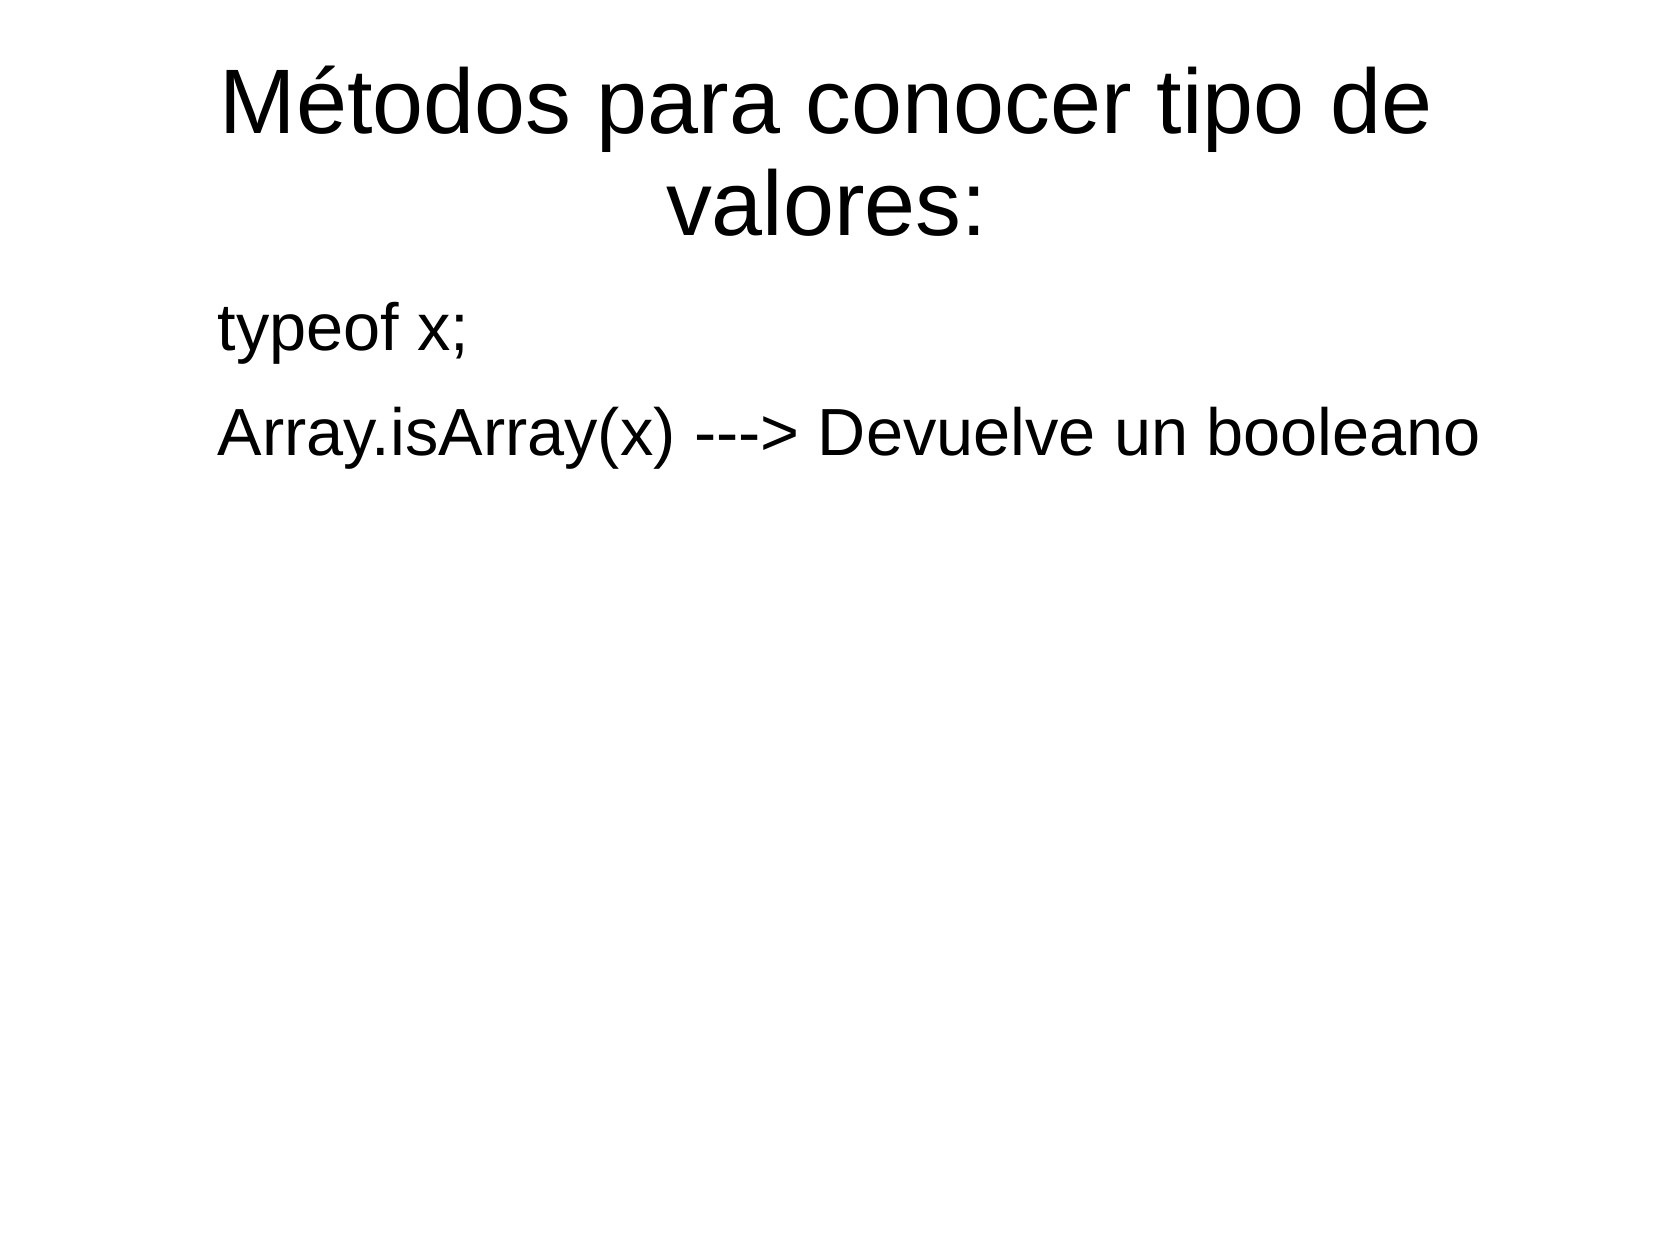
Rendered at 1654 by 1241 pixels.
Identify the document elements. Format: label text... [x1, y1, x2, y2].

list typeof x; Array.isArray(x) ---> Devuelve un booleano [82, 290, 1571, 1109]
title Métodos para conocer tipo de valores: [82, 49, 1571, 257]
